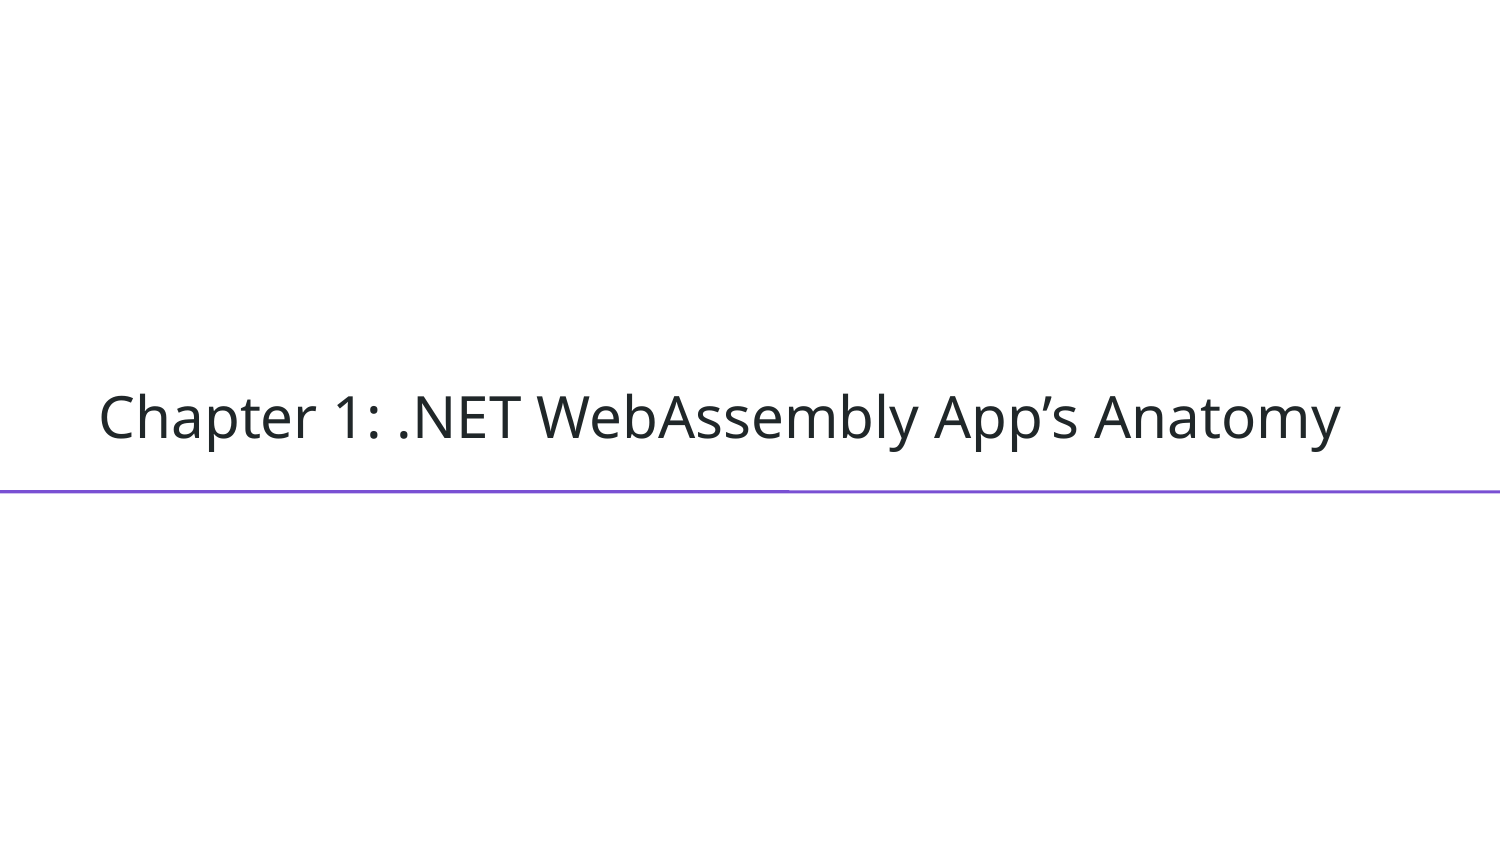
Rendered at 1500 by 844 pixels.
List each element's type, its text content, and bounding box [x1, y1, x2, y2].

title Chapter 1: .NET WebAssembly App’s Anatomy [83, 337, 1417, 466]
